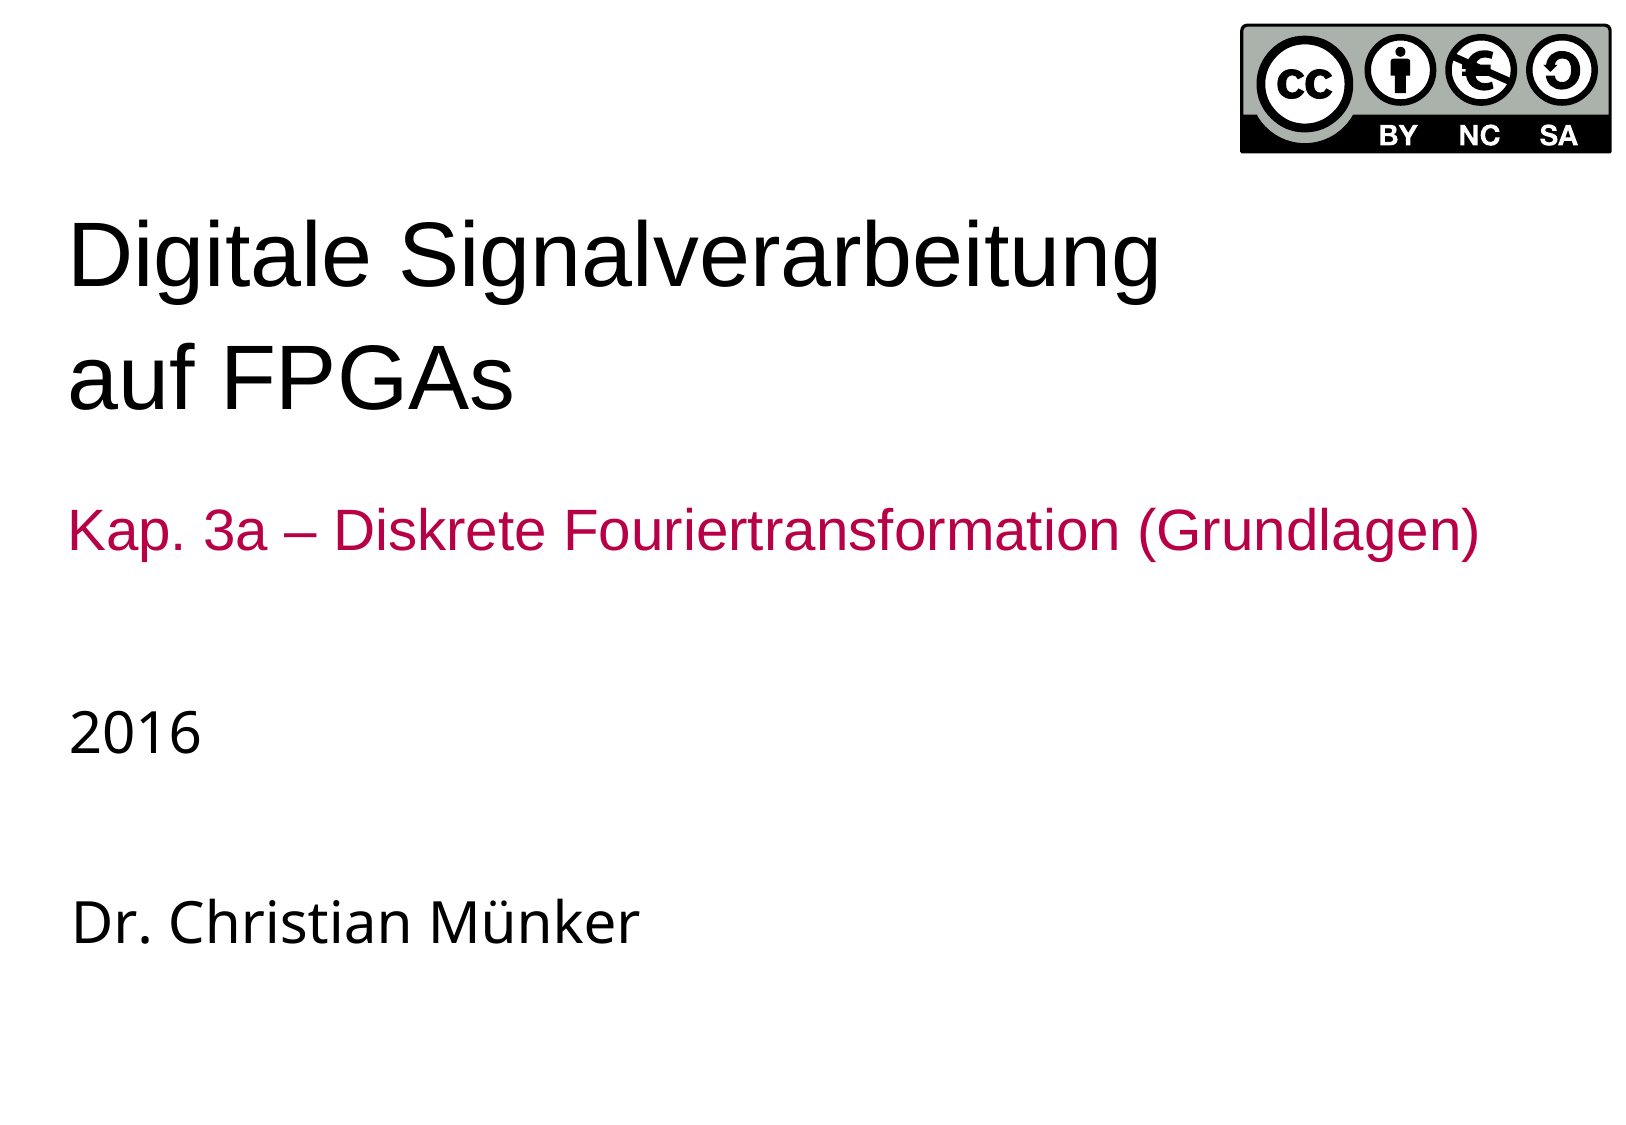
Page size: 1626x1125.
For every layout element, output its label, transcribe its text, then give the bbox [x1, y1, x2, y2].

subtitle 2016 Dr. Christian Münker [68, 698, 1532, 938]
picture [1240, 23, 1612, 154]
title Digitale Signalverarbeitung auf FPGAs Kap. 3a – Diskrete Fouriertransformation (Grundlagen) [67, 186, 1544, 559]
